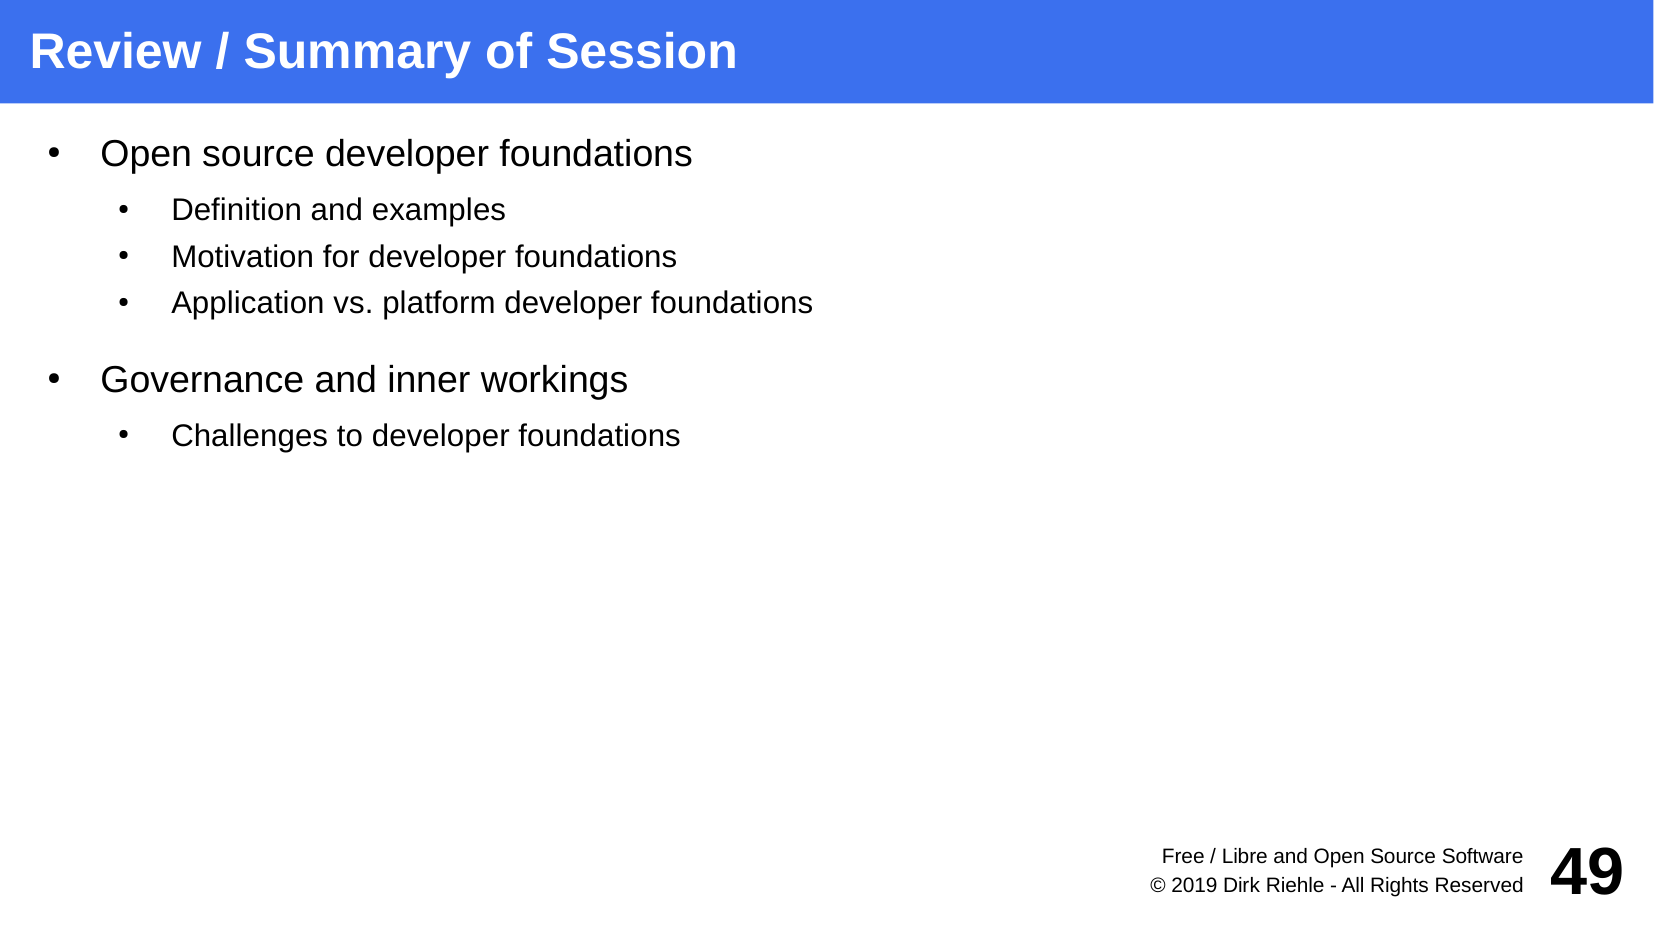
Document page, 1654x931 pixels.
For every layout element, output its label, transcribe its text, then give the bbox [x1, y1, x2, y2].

title Review / Summary of Session [0, 0, 1654, 104]
list Open source developer foundations Definition and examples Motivation for developer foundations Application vs. platform developer foundations Governance and inner workings Challenges to developer foundations [29, 132, 1625, 813]
